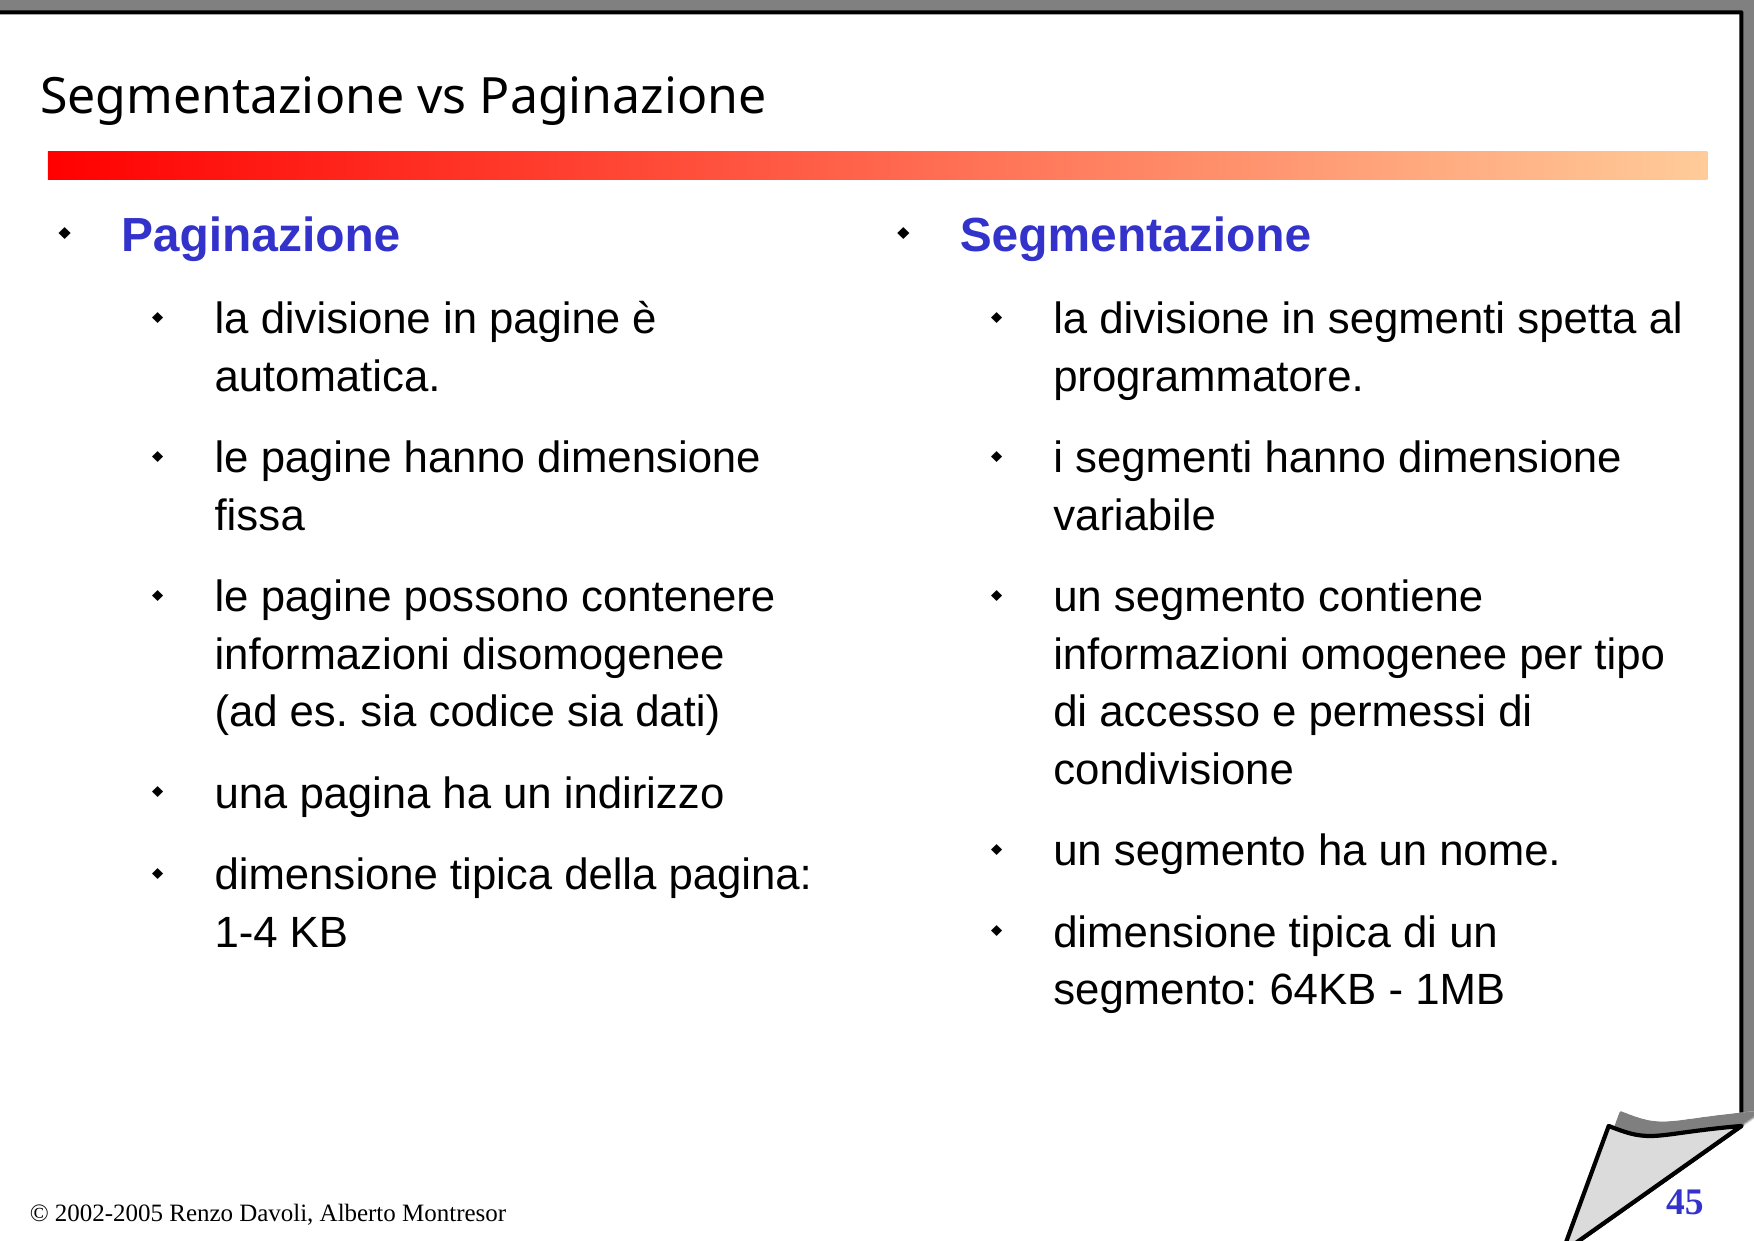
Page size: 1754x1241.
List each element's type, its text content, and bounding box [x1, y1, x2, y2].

list Paginazione la divisione in pagine è automatica. le pagine hanno dimensione fissa le pagine possono contenere informazioni disomogenee (ad es. sia codice sia dati) una pagina ha un indirizzo dimensione tipica della pagina: 1-4 KB [58, 206, 858, 1094]
title Segmentazione vs Paginazione [40, 49, 1714, 144]
list Segmentazione la divisione in segmenti spetta al programmatore. i segmenti hanno dimensione variabile un segmento contiene informazioni omogenee per tipo di accesso e permessi di condivisione un segmento ha un nome. dimensione tipica di un segmento: 64KB - 1MB [897, 206, 1697, 1096]
